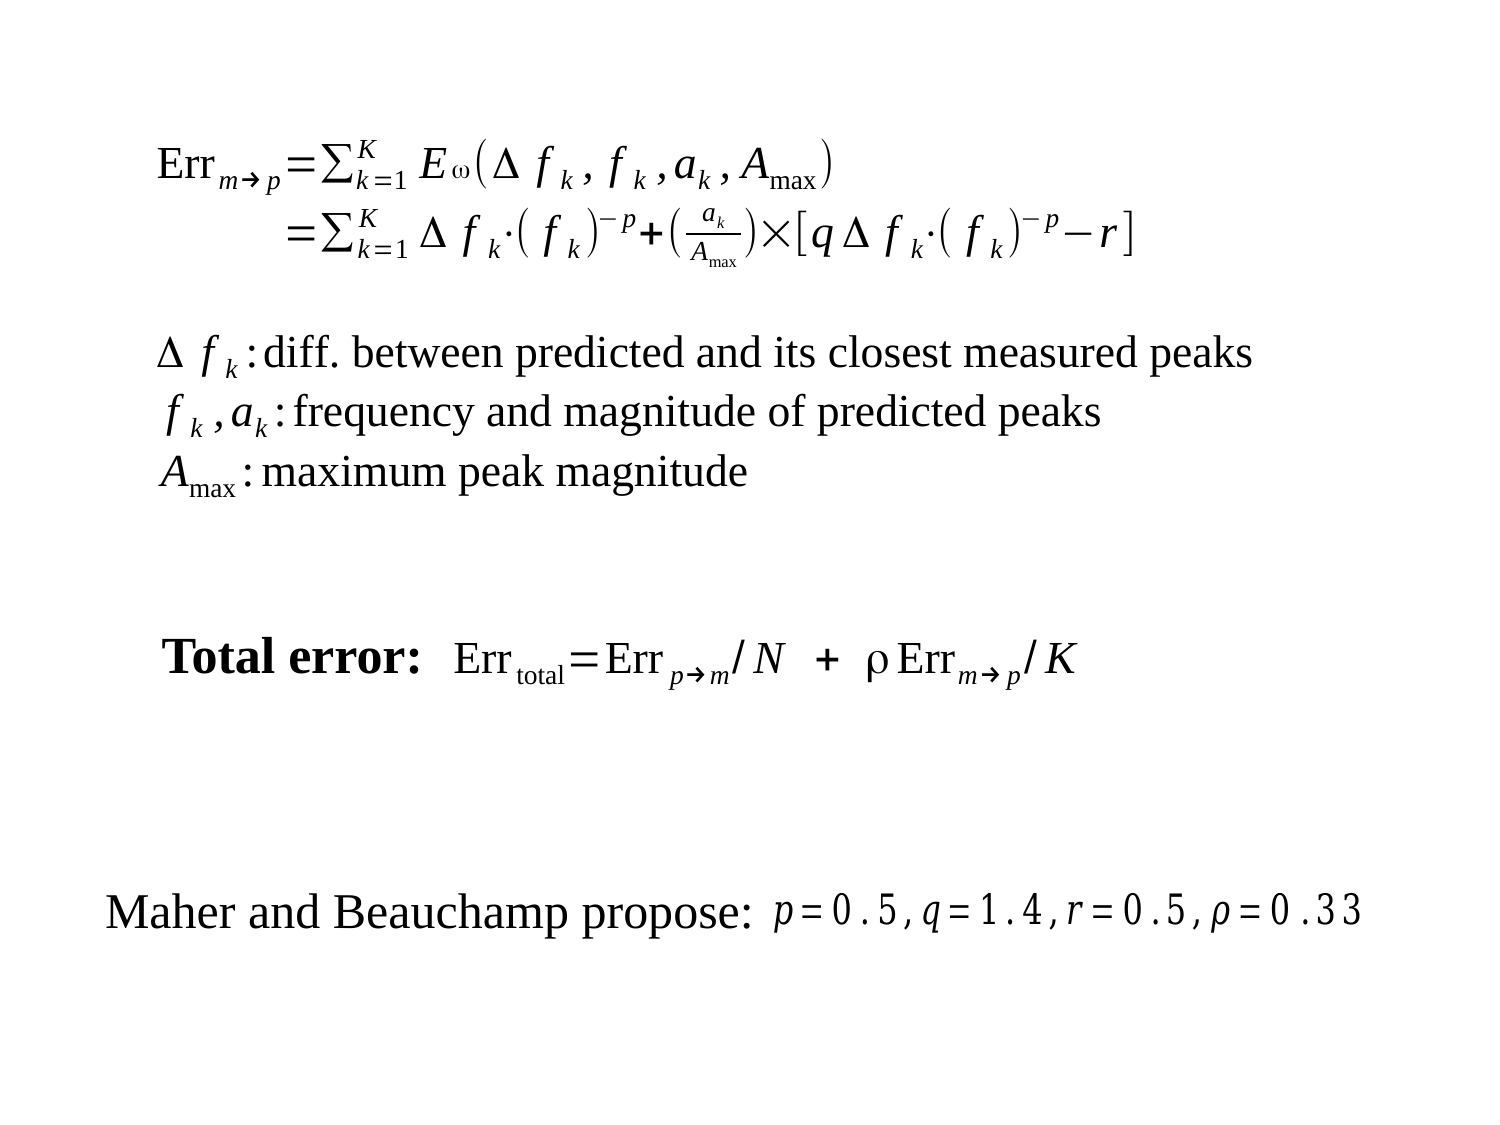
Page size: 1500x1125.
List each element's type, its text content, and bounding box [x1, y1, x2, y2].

text_box Total error: [146, 610, 438, 692]
text_box Maher and Beauchamp propose: [90, 867, 769, 947]
chart [150, 134, 1261, 557]
picture [762, 885, 1381, 946]
chart [446, 632, 1087, 744]
